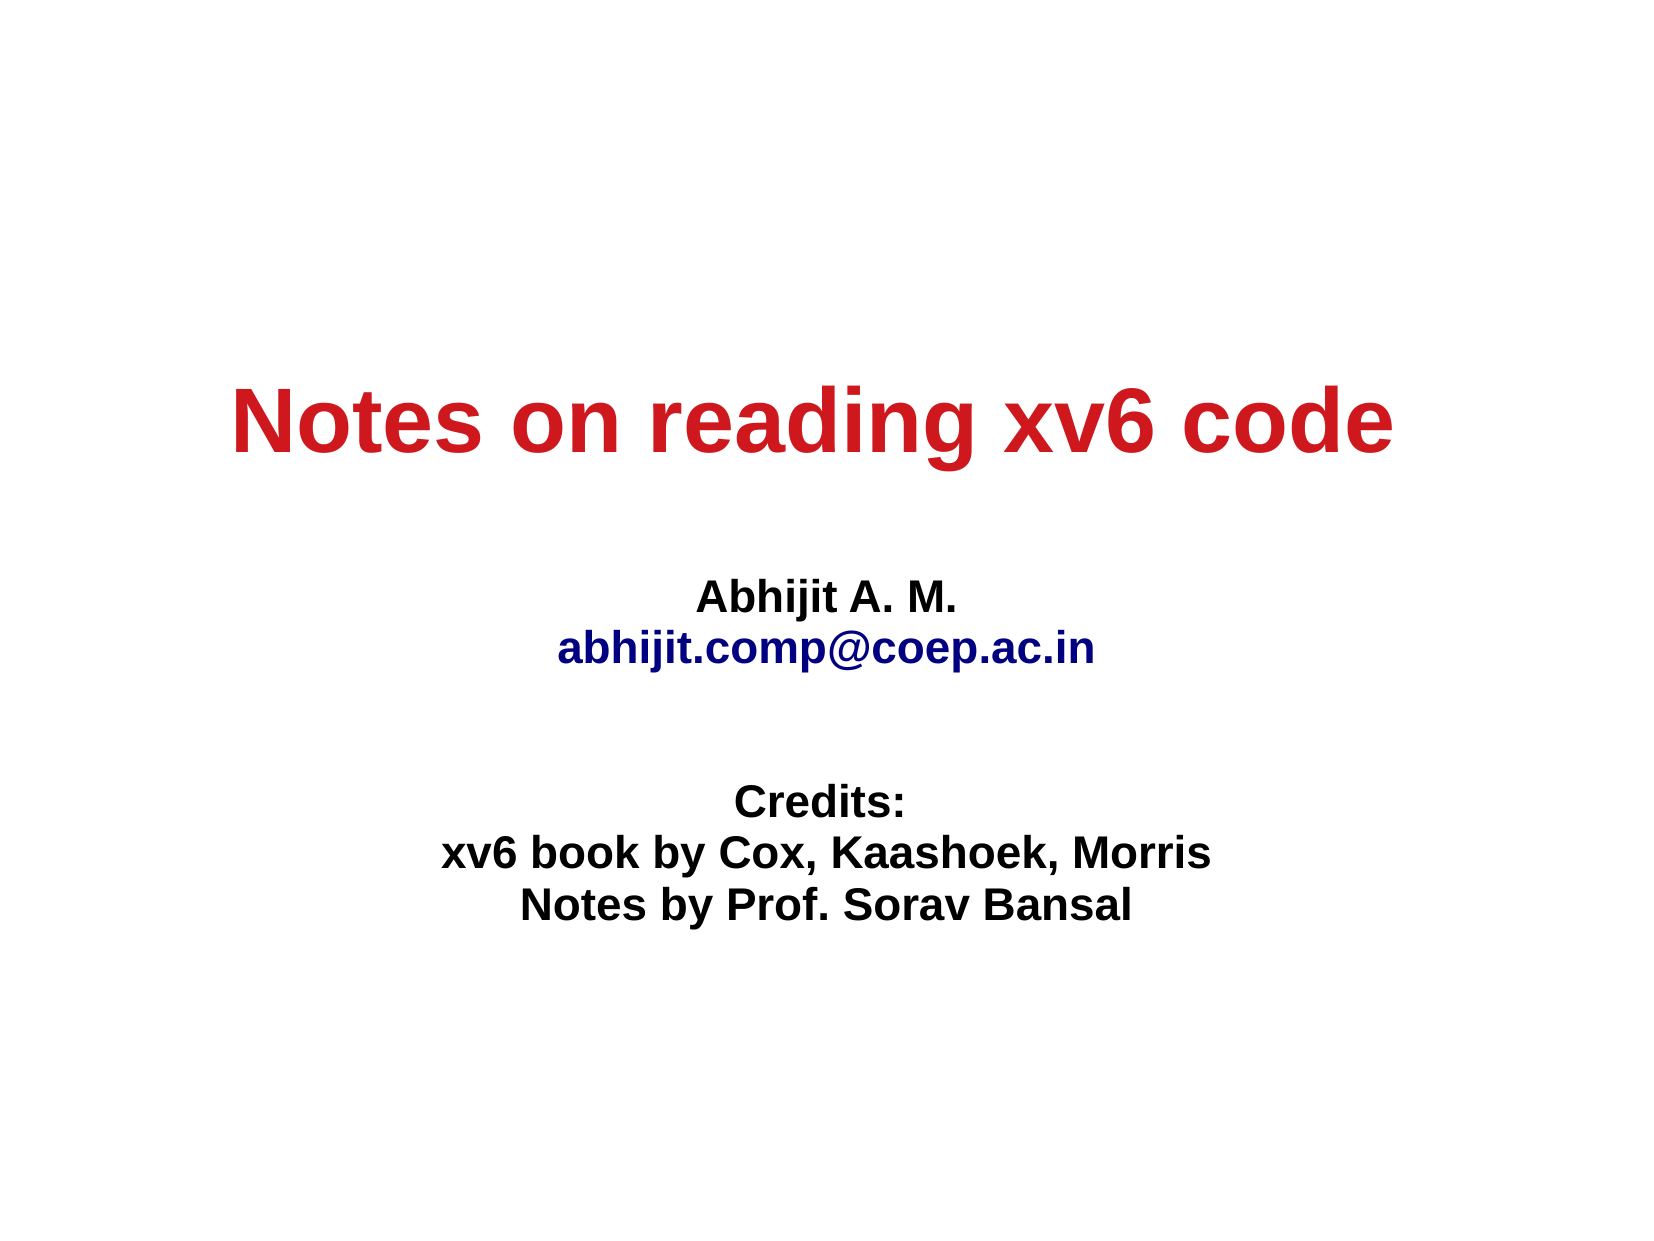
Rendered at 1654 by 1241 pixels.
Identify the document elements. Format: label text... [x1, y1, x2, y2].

subtitle Notes on reading xv6 code Abhijit A. M. abhijit.comp@coep.ac.in Credits: xv6 book by Cox, Kaashoek, Morris Notes by Prof. Sorav Bansal [82, 290, 1571, 1010]
